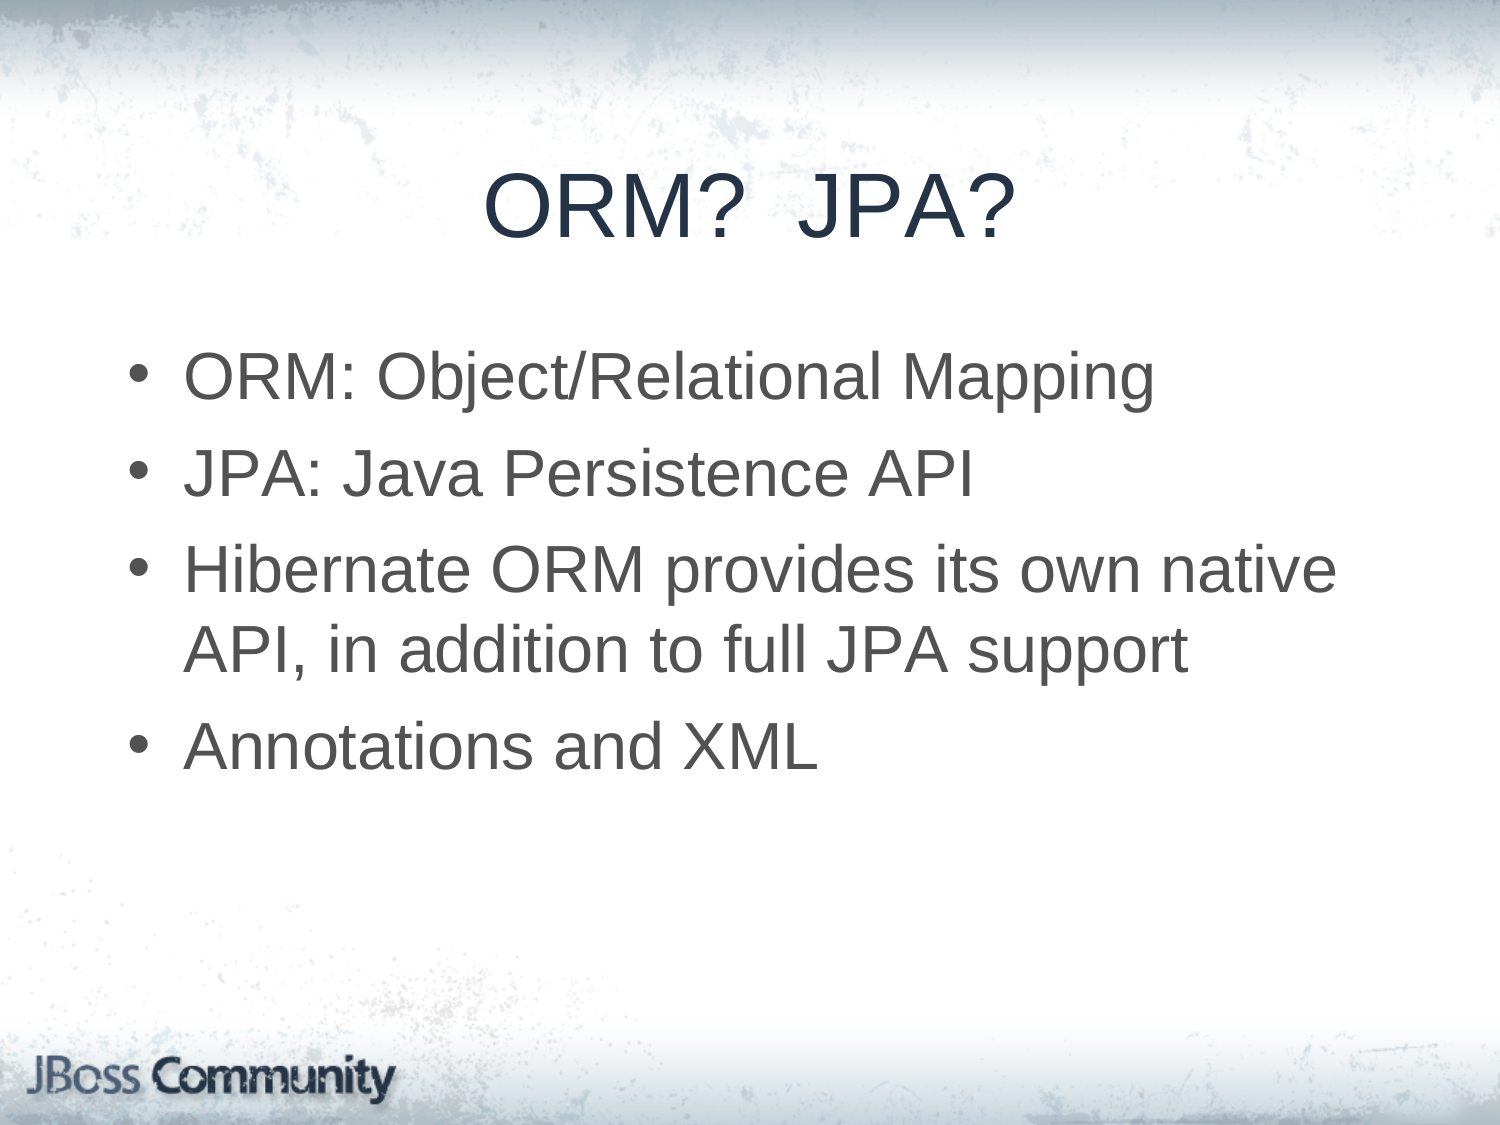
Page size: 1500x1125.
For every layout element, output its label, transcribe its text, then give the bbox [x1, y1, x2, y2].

title ORM? JPA? [112, 99, 1388, 303]
picture [0, 0, 1500, 1125]
list ORM: Object/Relational Mapping JPA: Java Persistence API Hibernate ORM provides its own native API, in addition to full JPA support Annotations and XML [112, 324, 1388, 1015]
